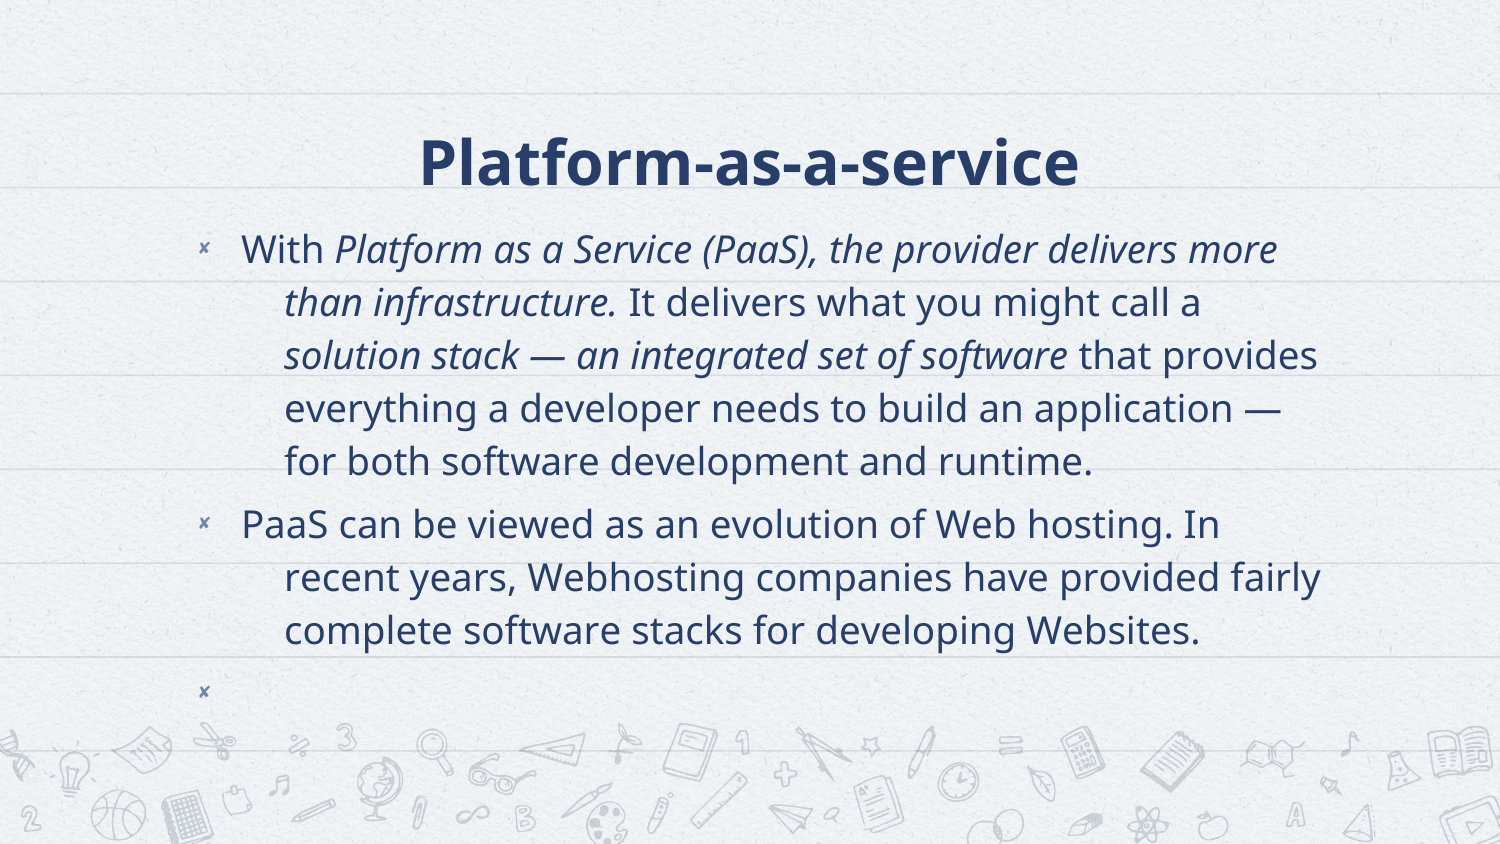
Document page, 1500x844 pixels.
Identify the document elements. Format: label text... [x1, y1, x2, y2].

list With Platform as a Service (PaaS), the provider delivers more than infrastructure. It delivers what you might call a solution stack — an integrated set of software that provides everything a developer needs to build an application — for both software development and runtime. PaaS can be viewed as an evolution of Web hosting. In recent years, Webhosting companies have provided fairly complete software stacks for developing Websites. [77, 132, 1419, 658]
title Platform-as-a-service [168, 27, 1332, 118]
